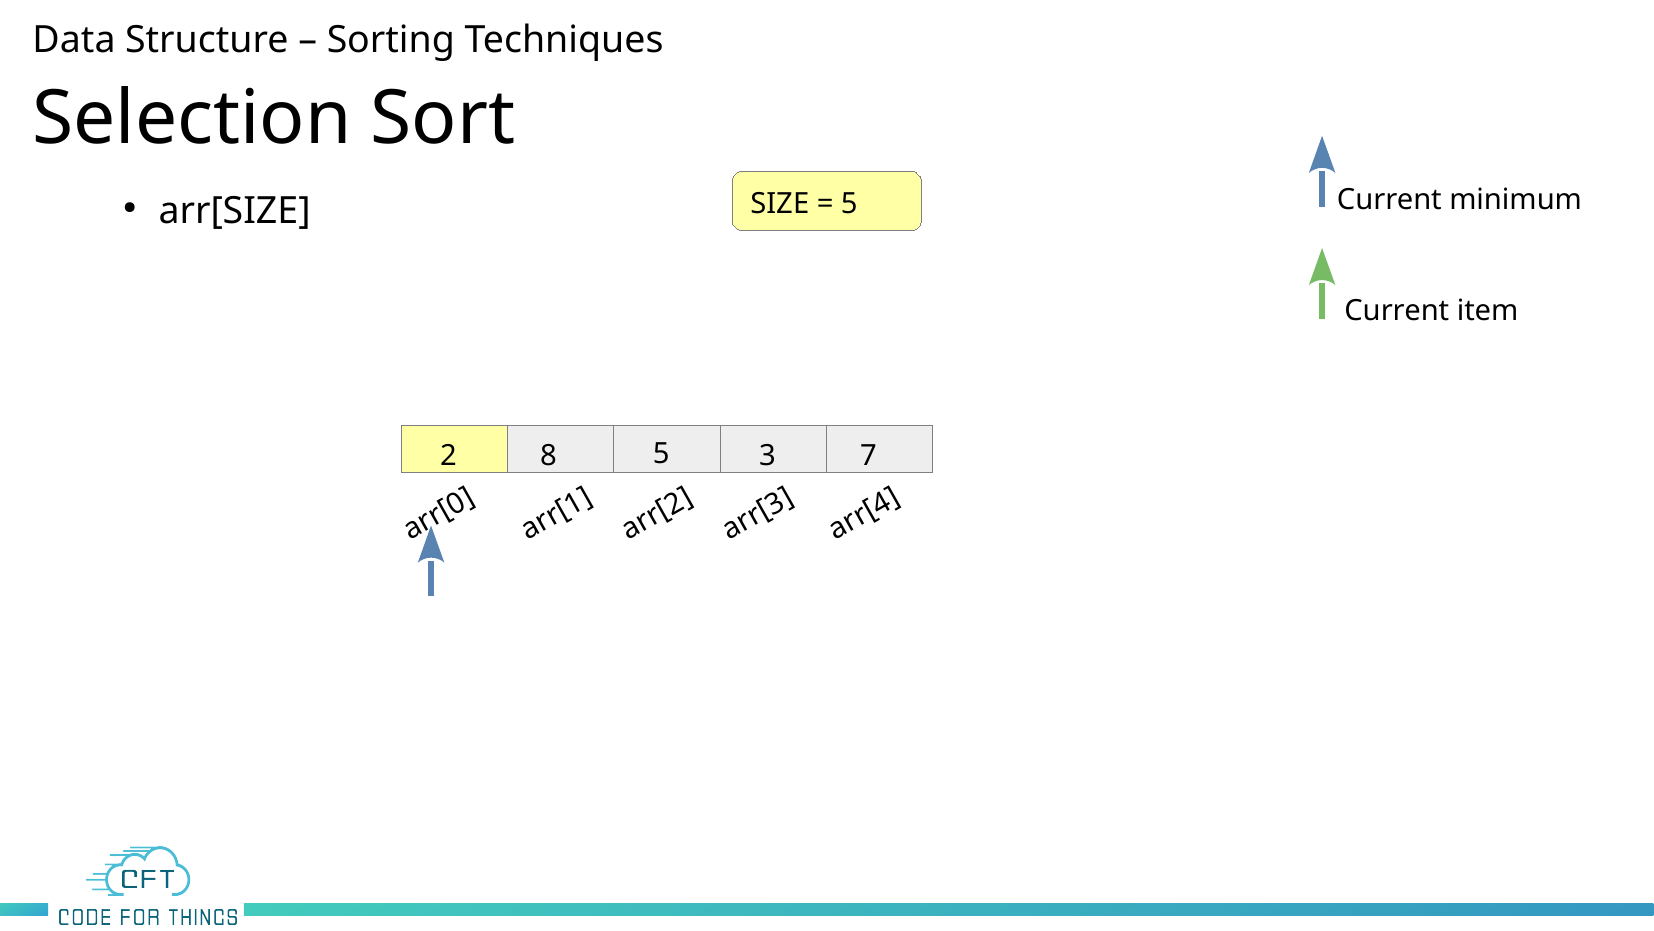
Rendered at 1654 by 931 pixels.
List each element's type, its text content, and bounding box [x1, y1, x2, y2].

text_box 3 [744, 427, 793, 477]
text_box arr[0] [377, 473, 519, 566]
text_box arr[1] [495, 450, 632, 587]
text_box 8 [525, 427, 593, 477]
text_box [724, 425, 933, 473]
picture [59, 846, 237, 925]
text_box 5 [638, 425, 724, 475]
text_box [401, 425, 638, 473]
text_box 2 [425, 427, 492, 477]
text_box arr[3] [696, 450, 839, 566]
text_box SIZE = 5 [735, 175, 916, 225]
text_box arr[2] [596, 475, 733, 566]
text_box [732, 171, 922, 231]
text_box arr[SIZE] [108, 176, 353, 243]
text_box Current item [1329, 281, 1545, 331]
text_box Current minimum [1322, 171, 1611, 221]
text_box arr[4] [806, 450, 957, 587]
title Data Structure – Sorting Techniques Selection Sort [32, 12, 1184, 166]
text_box 7 [845, 427, 912, 477]
